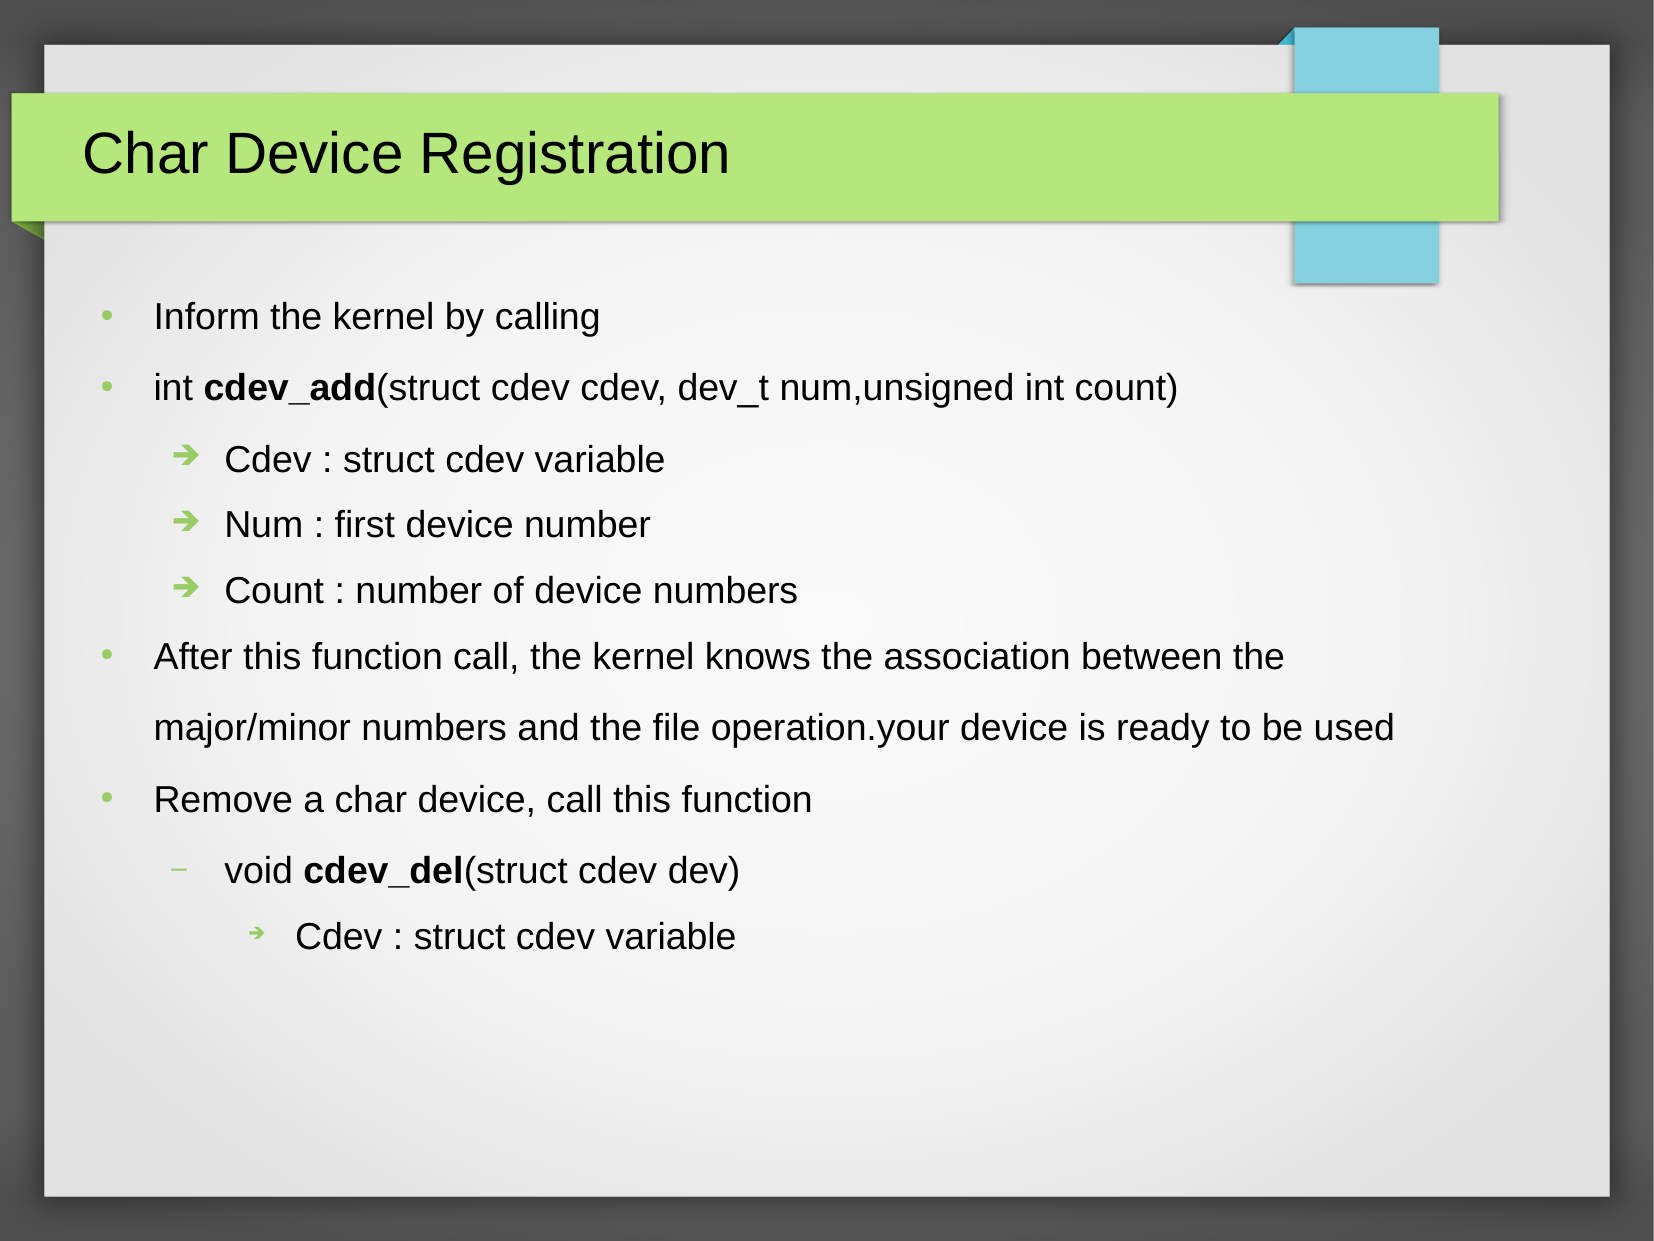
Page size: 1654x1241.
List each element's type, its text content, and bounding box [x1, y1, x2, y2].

picture [0, 0, 1654, 1241]
list Inform the kernel by calling int cdev_add(struct cdev cdev, dev_t num,unsigned int count) Cdev : struct cdev variable Num : first device number Count : number of device numbers After this function call, the kernel knows the association between the major/minor numbers and the file operation.your device is ready to be used Remove a char device, call this function void cdev_del(struct cdev dev) Cdev : struct cdev variable [82, 295, 1571, 1015]
title Char Device Registration [82, 94, 1264, 213]
